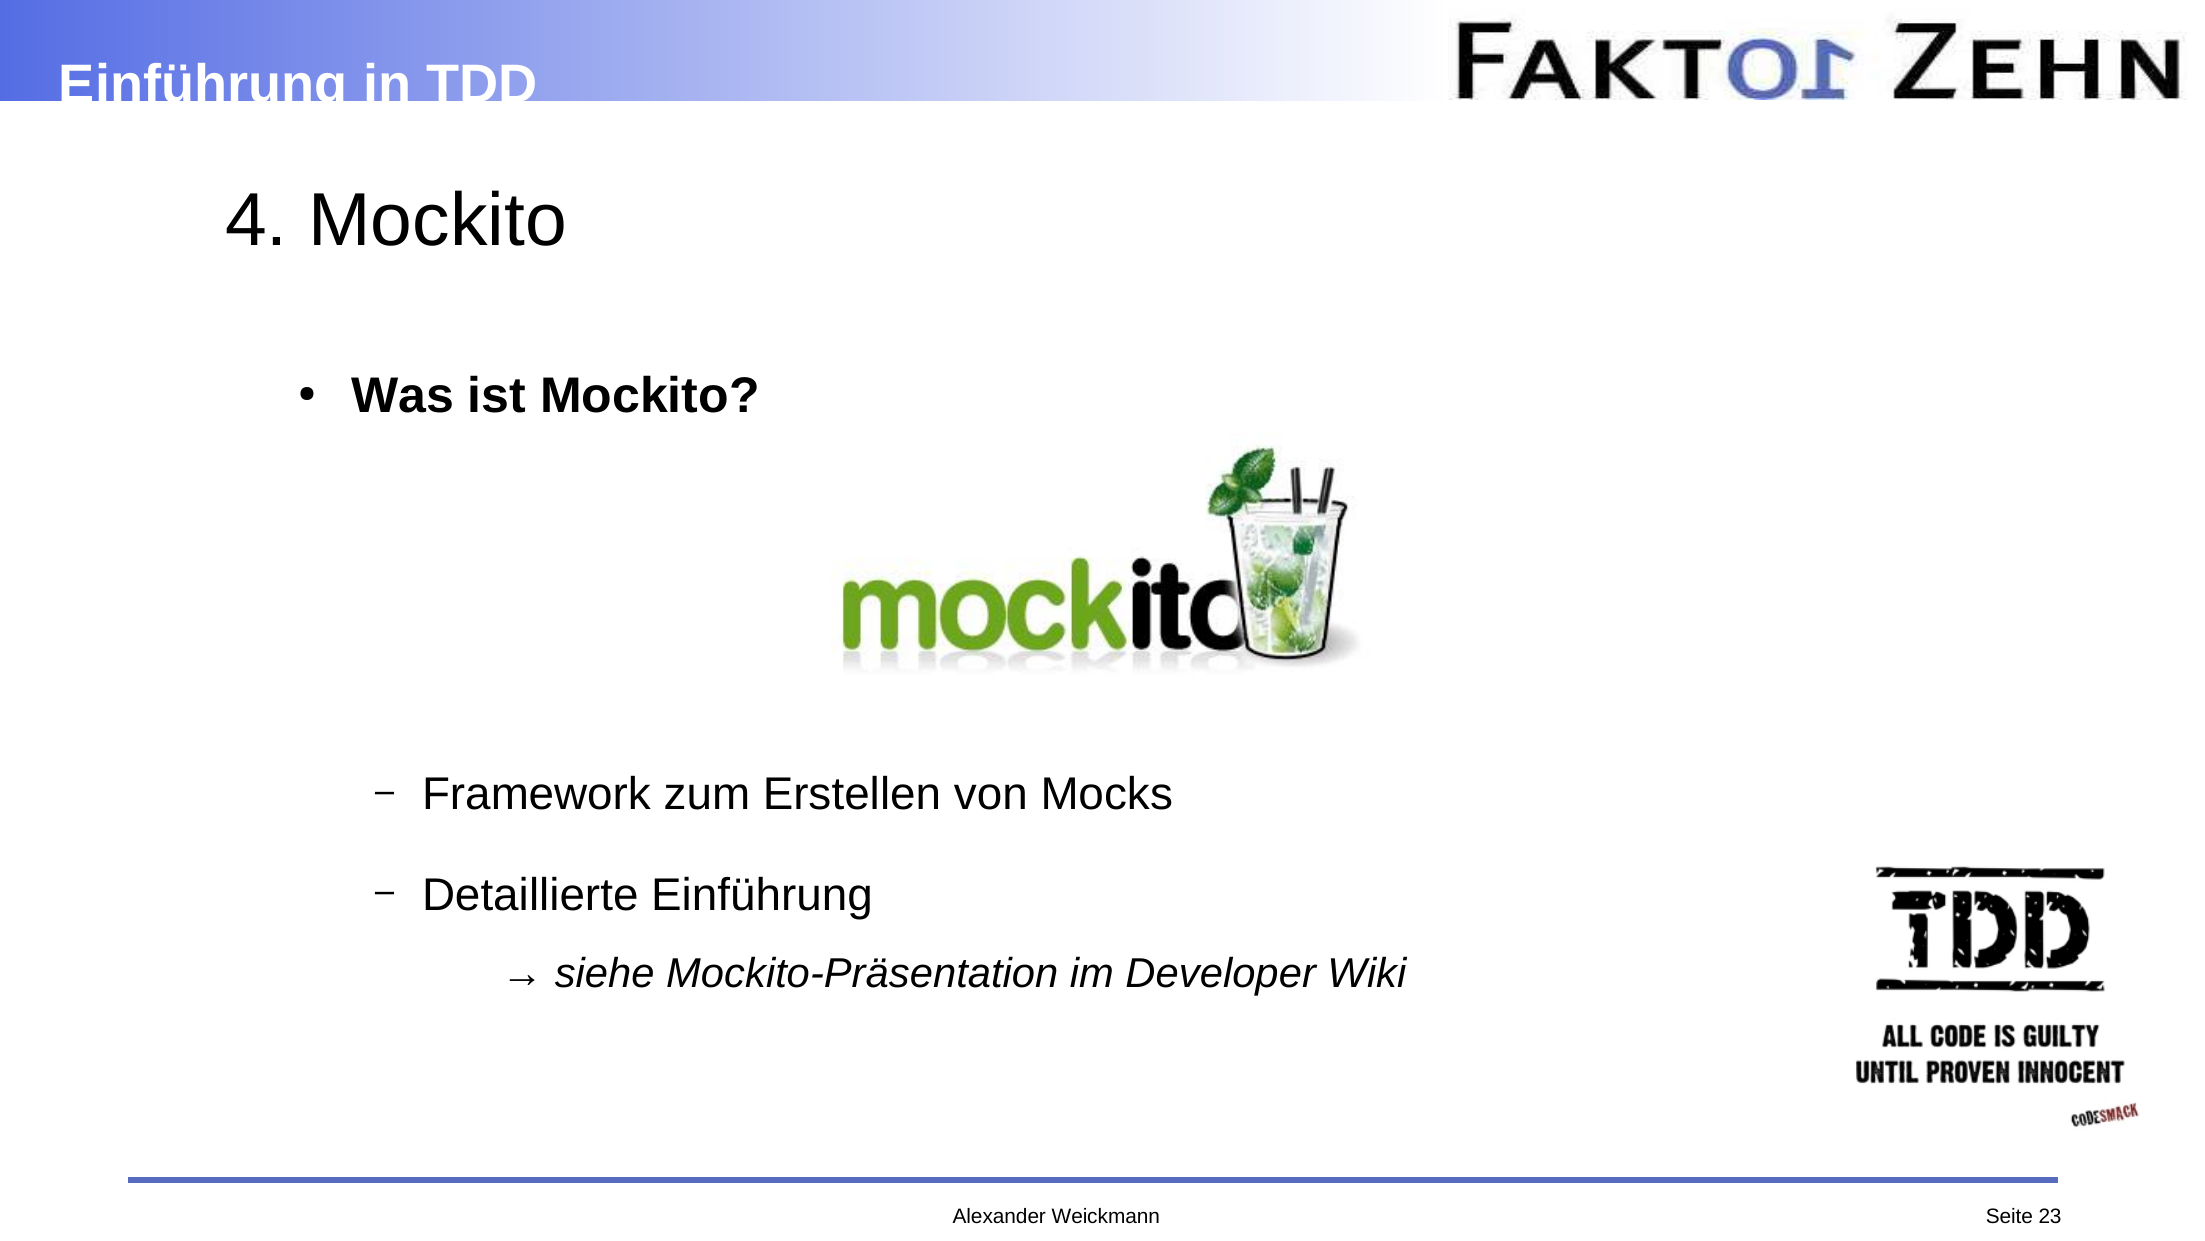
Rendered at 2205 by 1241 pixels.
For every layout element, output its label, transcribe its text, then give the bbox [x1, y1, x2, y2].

picture [831, 433, 1374, 686]
title 4. Mockito [225, 142, 1981, 296]
picture [1840, 808, 2141, 1176]
list Was ist Mockito? Framework zum Erstellen von Mocks Detaillierte Einführung → siehe Mockito-Präsentation im Developer Wiki [280, 339, 2036, 1108]
picture [1448, 7, 2191, 100]
